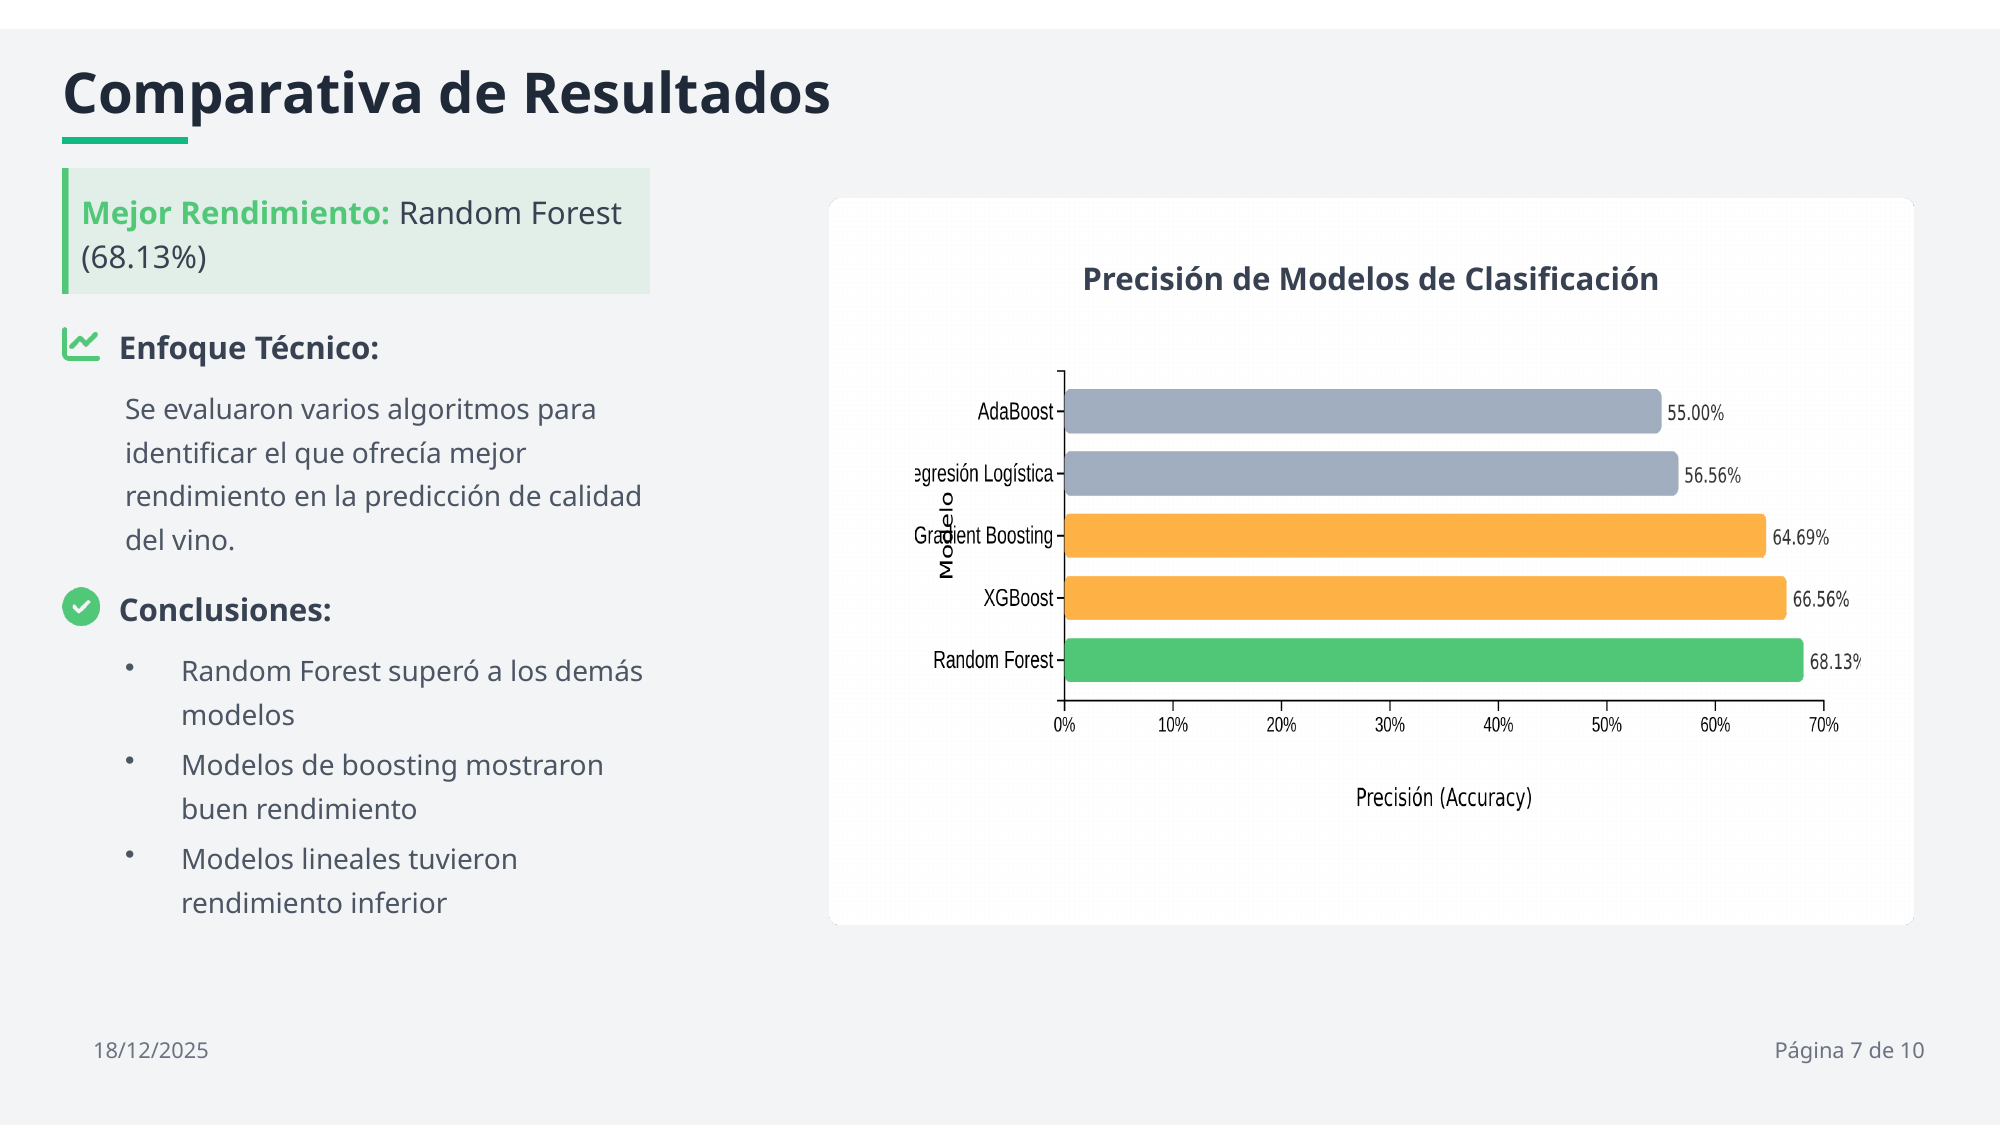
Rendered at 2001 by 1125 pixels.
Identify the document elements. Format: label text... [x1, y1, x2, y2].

text_box 18/12/2025 [87, 1031, 278, 1063]
picture [0, 29, 2000, 1125]
text_box Modelos lineales tuvieron rendimiento inferior [124, 831, 650, 919]
text_box Se evaluaron varios algoritmos para identificar el que ofrecía mejor rendimiento en la predicción de calidad del vino. [124, 381, 650, 557]
text_box Conclusiones: [118, 584, 411, 629]
text_box Comparativa de Resultados [62, 62, 1938, 125]
text_box Enfoque Técnico: [118, 321, 476, 366]
text_box Precisión de Modelos de Clasificación [658, 253, 2000, 297]
text_box Mejor Rendimiento: Random Forest (68.13%) [81, 187, 632, 275]
text_box Página 7 de 10 [1774, 1031, 1970, 1063]
text_box Random Forest superó a los demás modelos [124, 643, 650, 732]
text_box Modelos de boosting mostraron buen rendimiento [124, 737, 650, 825]
